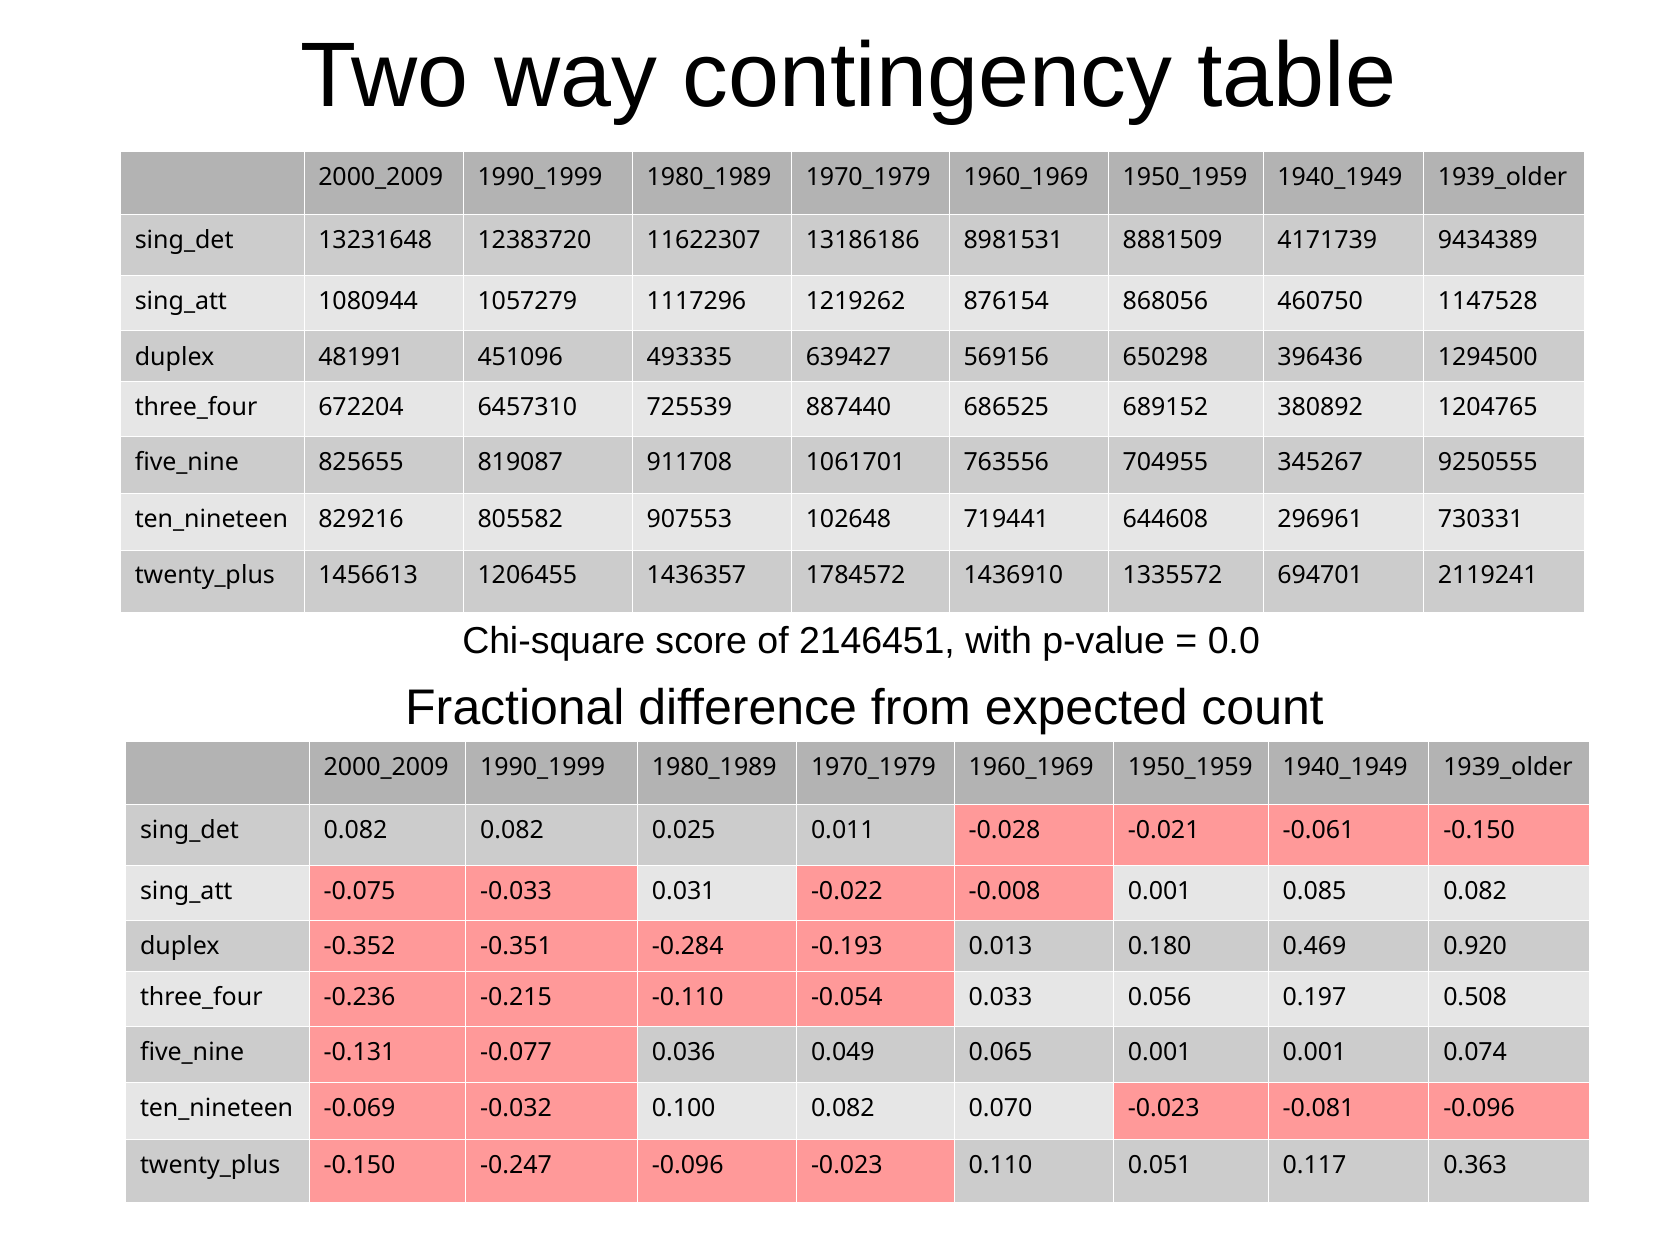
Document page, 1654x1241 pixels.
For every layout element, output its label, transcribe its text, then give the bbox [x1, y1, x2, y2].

table_cell 0.025 [638, 805, 796, 865]
table_header 2000_2009 [310, 742, 465, 804]
table_cell -0.077 [466, 1027, 637, 1082]
table_cell -0.096 [638, 1140, 796, 1202]
table_cell 825655 [305, 437, 463, 493]
table_cell 644608 [1109, 494, 1263, 550]
table_cell 102648 [792, 494, 949, 550]
table_cell sing_att [126, 866, 309, 920]
table_cell 719441 [950, 494, 1108, 550]
table_cell 0.001 [1114, 1027, 1268, 1082]
table_cell 0.013 [955, 921, 1113, 971]
table_cell 2119241 [1424, 551, 1584, 612]
table_cell 13186186 [792, 215, 949, 275]
table_cell 876154 [950, 276, 1108, 330]
table_header 1980_1989 [633, 152, 791, 214]
table_cell 805582 [464, 494, 632, 550]
table_cell 1117296 [633, 276, 791, 330]
table_cell 1294500 [1424, 331, 1584, 381]
table_header 1939_older [1429, 742, 1589, 804]
table_cell 1147528 [1424, 276, 1584, 330]
table_cell -0.075 [310, 866, 465, 920]
table_cell 0.363 [1429, 1140, 1589, 1202]
table_cell -0.021 [1114, 805, 1268, 865]
table_cell 6457310 [464, 382, 632, 436]
table_cell duplex [126, 921, 309, 971]
table_cell -0.110 [638, 972, 796, 1026]
text_box Chi-square score of 2146451, with p-value = 0.0 [447, 612, 1276, 670]
table_cell 0.033 [955, 972, 1113, 1026]
table_cell duplex [121, 331, 304, 381]
table_cell 672204 [305, 382, 463, 436]
table_cell sing_att [121, 276, 304, 330]
table_cell 0.031 [638, 866, 796, 920]
table_cell 0.082 [1429, 866, 1589, 920]
table_cell 0.074 [1429, 1027, 1589, 1082]
table_cell -0.023 [797, 1140, 954, 1202]
table_cell 296961 [1264, 494, 1423, 550]
table_cell 0.001 [1114, 866, 1268, 920]
table_cell twenty_plus [121, 551, 304, 612]
table_header 1970_1979 [792, 152, 949, 214]
text_box Fractional difference from expected count [390, 671, 1340, 743]
table_cell 868056 [1109, 276, 1263, 330]
table_cell -0.150 [1429, 805, 1589, 865]
table_cell sing_det [121, 215, 304, 275]
table_cell 11622307 [633, 215, 791, 275]
table_cell 686525 [950, 382, 1108, 436]
table_cell 1784572 [792, 551, 949, 612]
table_cell 0.920 [1429, 921, 1589, 971]
table_cell 0.117 [1269, 1140, 1428, 1202]
table_cell 8881509 [1109, 215, 1263, 275]
table_cell -0.096 [1429, 1083, 1589, 1139]
table_cell 451096 [464, 331, 632, 381]
table_cell -0.352 [310, 921, 465, 971]
table_cell -0.351 [466, 921, 637, 971]
table_cell 0.036 [638, 1027, 796, 1082]
table_cell 1335572 [1109, 551, 1263, 612]
table_cell 0.011 [797, 805, 954, 865]
table_cell -0.069 [310, 1083, 465, 1139]
table_cell 650298 [1109, 331, 1263, 381]
table_cell 569156 [950, 331, 1108, 381]
table_cell 1061701 [792, 437, 949, 493]
table_cell 0.082 [466, 805, 637, 865]
table_cell 396436 [1264, 331, 1423, 381]
table_header 1990_1999 [466, 743, 637, 804]
table_cell 689152 [1109, 382, 1263, 436]
table_cell three_four [121, 382, 304, 436]
table_cell five_nine [126, 1027, 309, 1082]
table_cell -0.081 [1269, 1083, 1428, 1139]
table_cell 9434389 [1424, 215, 1584, 275]
table_cell -0.028 [955, 805, 1113, 865]
table_cell three_four [126, 972, 309, 1026]
table_cell -0.054 [797, 972, 954, 1026]
table_cell 8981531 [950, 215, 1108, 275]
table_cell 9250555 [1424, 437, 1584, 493]
table_cell 0.056 [1114, 972, 1268, 1026]
table_cell -0.131 [310, 1027, 465, 1082]
table_cell -0.236 [310, 972, 465, 1026]
table_cell 0.197 [1269, 972, 1428, 1026]
table_cell 1057279 [464, 276, 632, 330]
table_header 1939_older [1424, 152, 1584, 214]
table_cell ten_nineteen [126, 1083, 309, 1139]
table_cell 380892 [1264, 382, 1423, 436]
table_header 1950_1959 [1114, 743, 1268, 804]
table_cell 460750 [1264, 276, 1423, 330]
table_header 1960_1969 [955, 743, 1113, 804]
table_cell 12383720 [464, 215, 632, 275]
table_header 1960_1969 [950, 152, 1108, 214]
table_cell 1436357 [633, 551, 791, 612]
table_cell five_nine [121, 437, 304, 493]
table_cell 1219262 [792, 276, 949, 330]
table_header 1950_1959 [1109, 152, 1263, 214]
table_header 2000_2009 [305, 152, 463, 214]
table_cell 0.508 [1429, 972, 1589, 1026]
table_cell 1080944 [305, 276, 463, 330]
table_header [121, 152, 304, 214]
table_header 1980_1989 [638, 743, 796, 804]
table_cell -0.022 [797, 866, 954, 920]
table_header [126, 742, 309, 804]
table_cell 493335 [633, 331, 791, 381]
table_cell -0.008 [955, 866, 1113, 920]
table_cell 0.001 [1269, 1027, 1428, 1082]
table_cell 829216 [305, 494, 463, 550]
table_cell 0.110 [955, 1140, 1113, 1202]
table_cell -0.032 [466, 1083, 637, 1139]
table_cell 911708 [633, 437, 791, 493]
table_cell 345267 [1264, 437, 1423, 493]
table_cell 730331 [1424, 494, 1584, 550]
title Two way contingency table [60, 23, 1639, 127]
table_cell 0.082 [310, 805, 465, 865]
table_cell 887440 [792, 382, 949, 436]
table_cell 725539 [633, 382, 791, 436]
table_cell sing_det [126, 805, 309, 865]
table_cell 0.049 [797, 1027, 954, 1082]
table_cell 481991 [305, 331, 463, 381]
table_cell 694701 [1264, 551, 1423, 612]
table_cell 0.065 [955, 1027, 1113, 1082]
table_header 1940_1949 [1269, 742, 1428, 804]
table_cell -0.033 [466, 866, 637, 920]
table_cell 4171739 [1264, 215, 1423, 275]
table_cell 1436910 [950, 551, 1108, 612]
table_cell 1206455 [464, 551, 632, 612]
table_cell 0.082 [797, 1083, 954, 1139]
table_cell 704955 [1109, 437, 1263, 493]
table_cell ten_nineteen [121, 494, 304, 550]
table_cell 0.070 [955, 1083, 1113, 1139]
table_cell 13231648 [305, 215, 463, 275]
table_cell -0.023 [1114, 1083, 1268, 1139]
table_cell 639427 [792, 331, 949, 381]
table_cell -0.247 [466, 1140, 637, 1202]
table_cell 819087 [464, 437, 632, 493]
table_cell 763556 [950, 437, 1108, 493]
table_cell 0.180 [1114, 921, 1268, 971]
table_cell 907553 [633, 494, 791, 550]
table_cell 0.469 [1269, 921, 1428, 971]
table_cell twenty_plus [126, 1140, 309, 1202]
table_header 1970_1979 [797, 743, 954, 804]
table_cell 1204765 [1424, 382, 1584, 436]
table_cell -0.150 [310, 1140, 465, 1202]
table_cell -0.215 [466, 972, 637, 1026]
table_cell -0.193 [797, 921, 954, 971]
table_cell -0.061 [1269, 805, 1428, 865]
table_cell 0.085 [1269, 866, 1428, 920]
table_cell 0.051 [1114, 1140, 1268, 1202]
table_cell -0.284 [638, 921, 796, 971]
table_header 1990_1999 [464, 152, 632, 214]
table_cell 1456613 [305, 551, 463, 612]
table_header 1940_1949 [1264, 152, 1423, 214]
table_cell 0.100 [638, 1083, 796, 1139]
